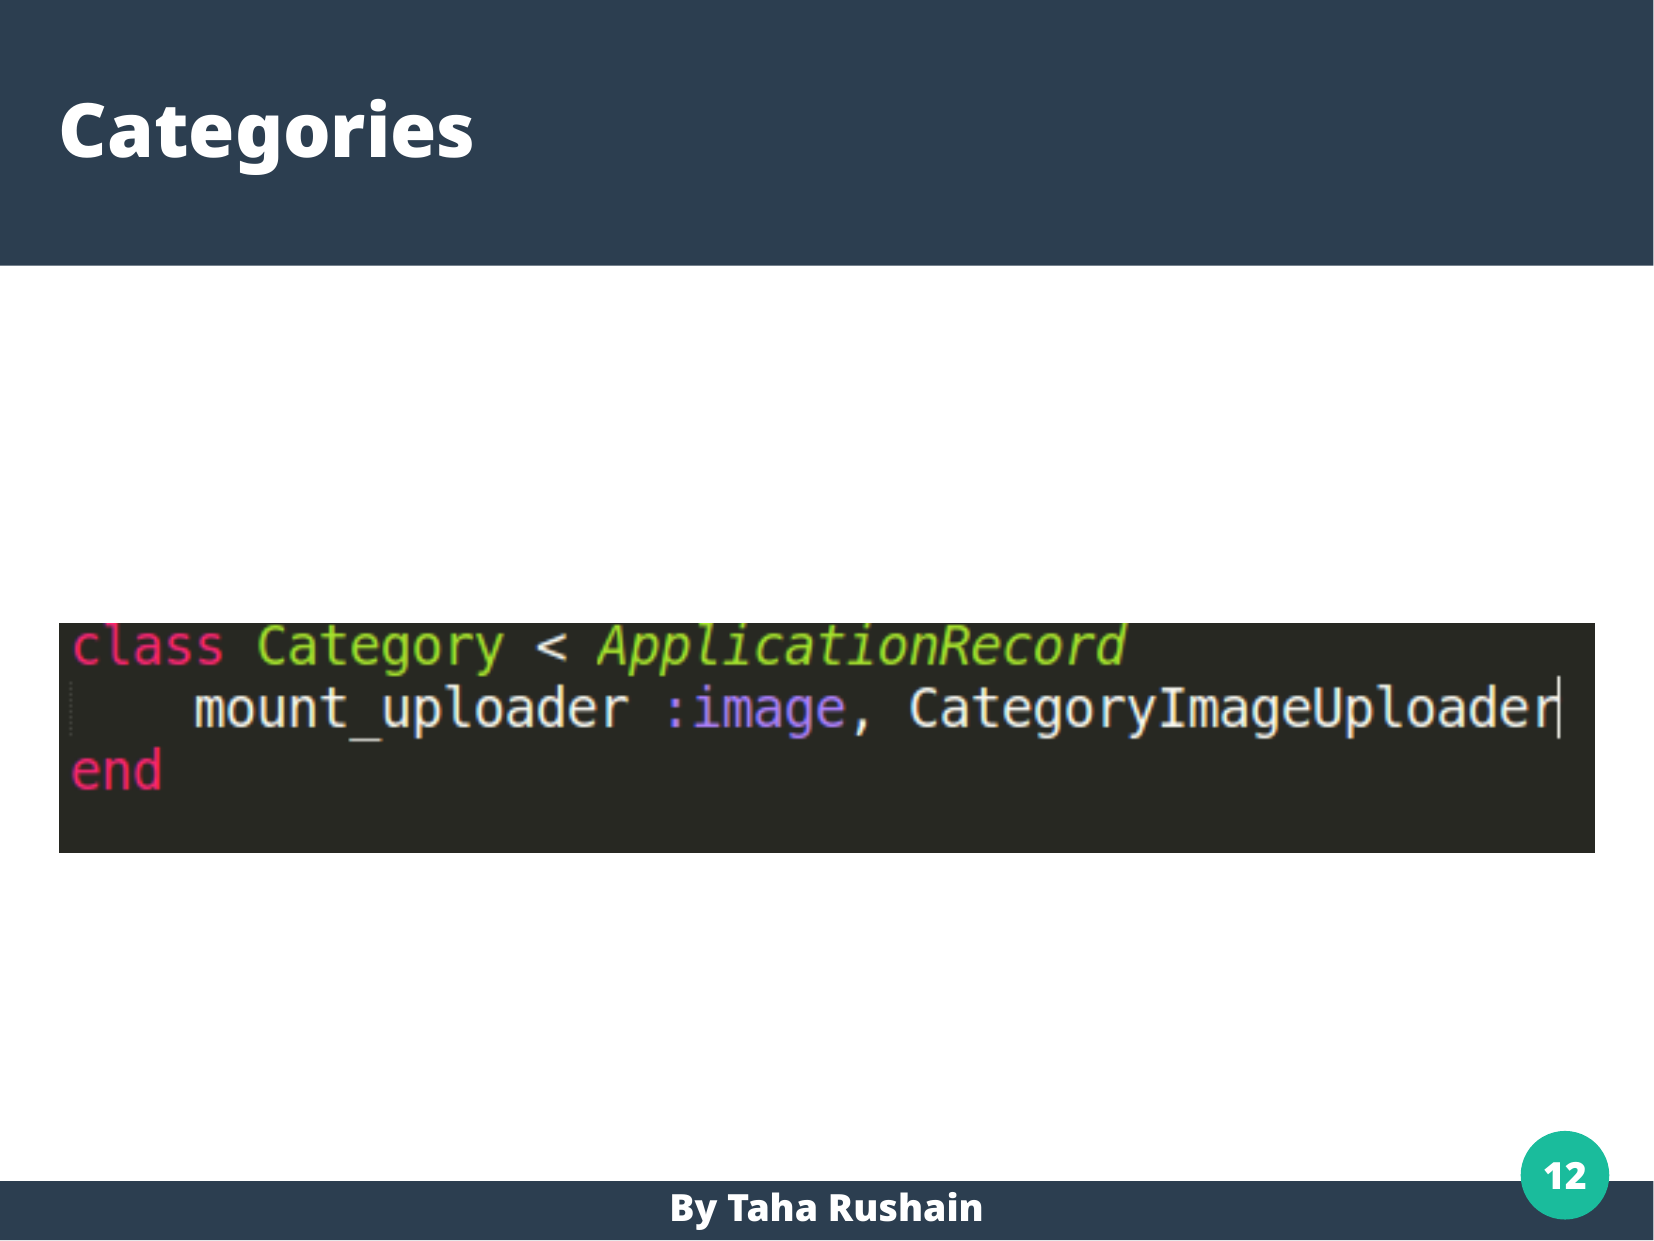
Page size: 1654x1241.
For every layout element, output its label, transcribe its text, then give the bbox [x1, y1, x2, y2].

picture [59, 623, 1595, 853]
title Categories [59, 49, 1595, 207]
